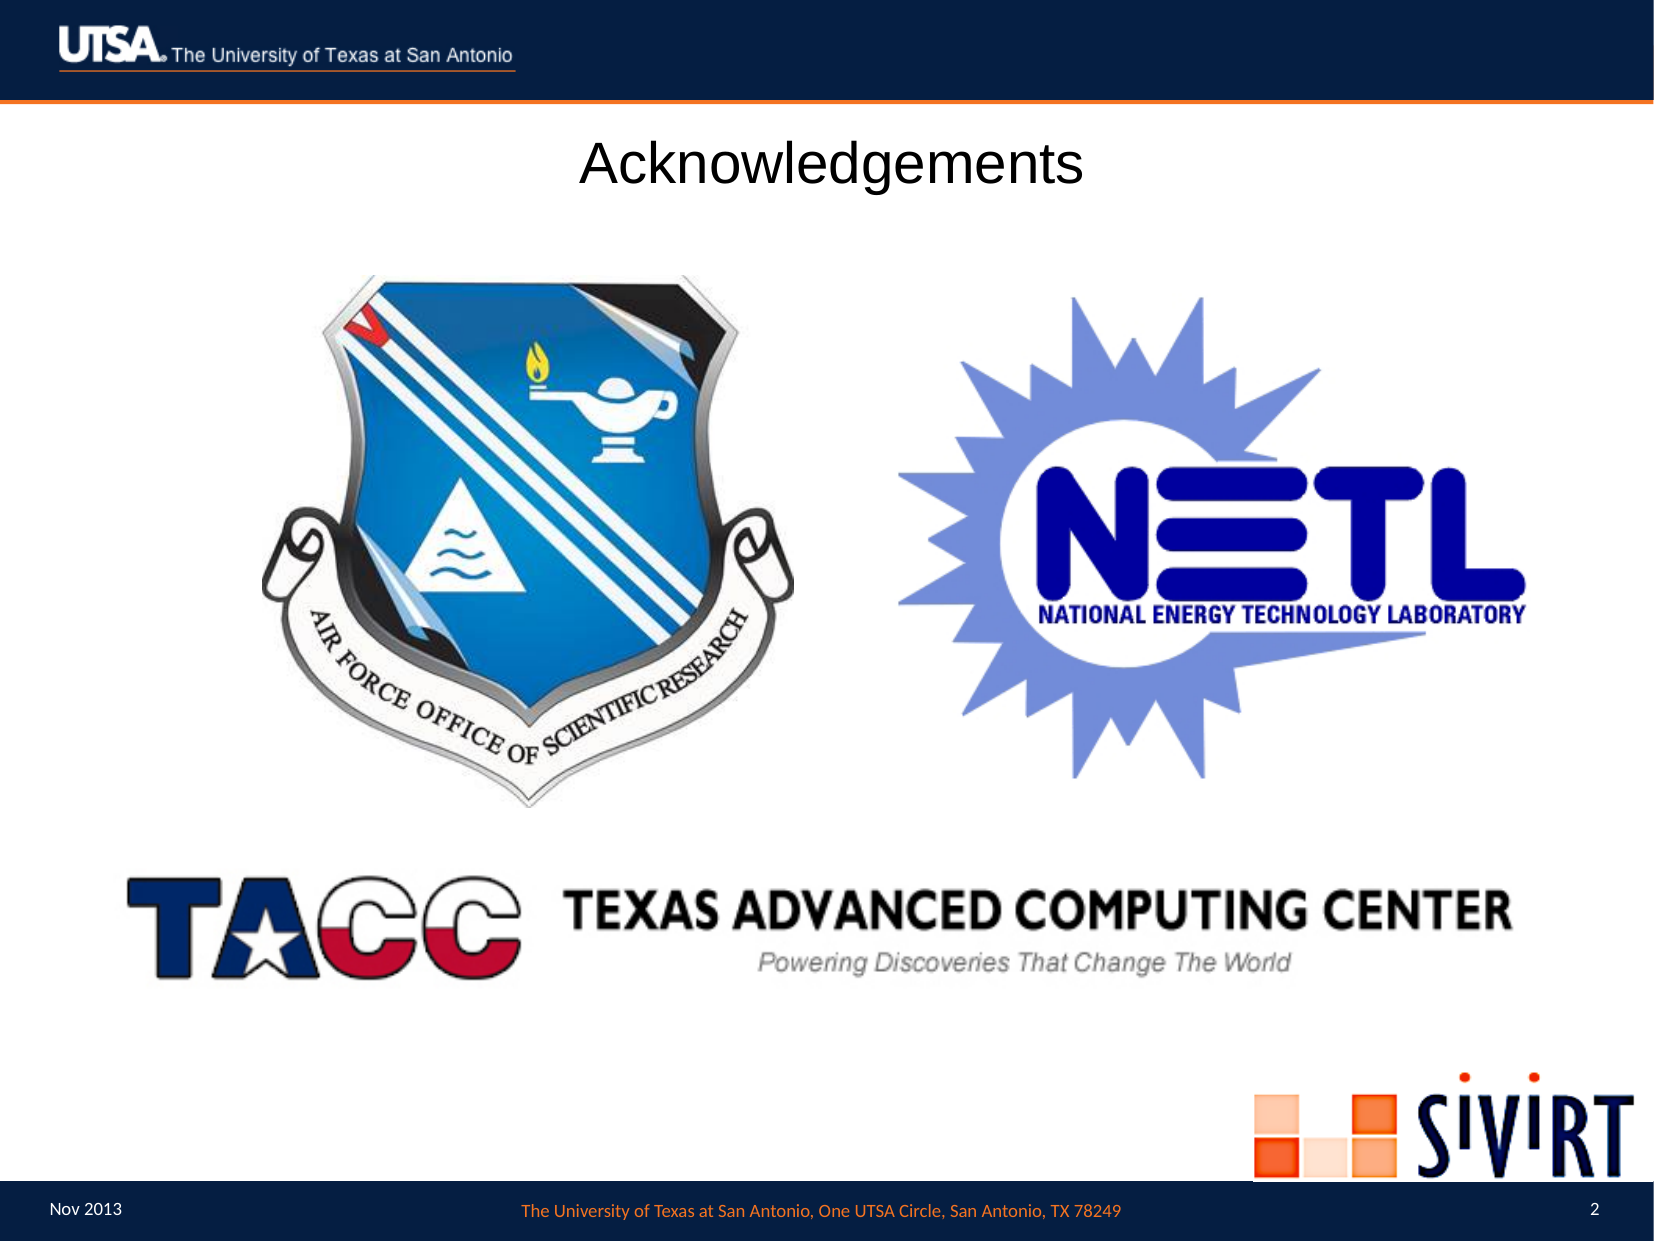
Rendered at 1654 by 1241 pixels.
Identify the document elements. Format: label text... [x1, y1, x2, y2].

picture [0, 0, 1654, 100]
title Acknowledgements [51, 30, 1614, 296]
picture [113, 853, 1541, 991]
picture [262, 275, 794, 808]
picture [894, 293, 1531, 785]
picture [1253, 1064, 1654, 1182]
